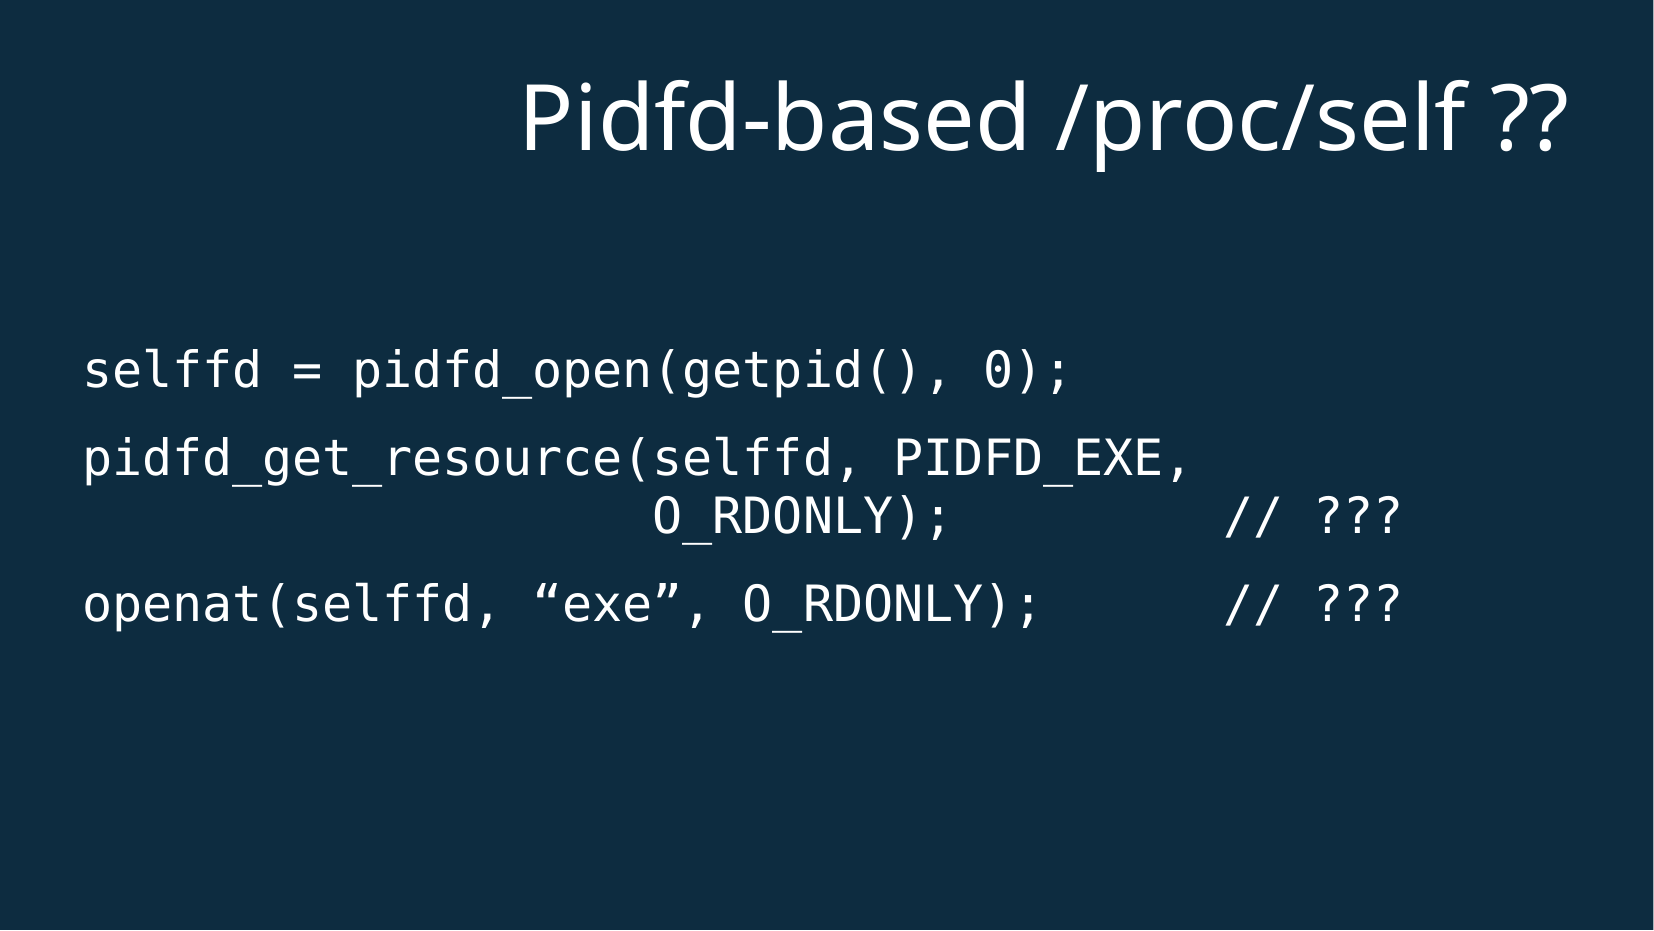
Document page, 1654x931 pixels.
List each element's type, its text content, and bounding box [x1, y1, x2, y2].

title Pidfd-based /proc/self ?? [82, 37, 1571, 193]
list selffd = pidfd_open(getpid(), 0); pidfd_get_resource(selffd, PIDFD_EXE, O_RDONLY); // ??? openat(selffd, “exe”, O_RDONLY); // ??? [82, 217, 1571, 758]
